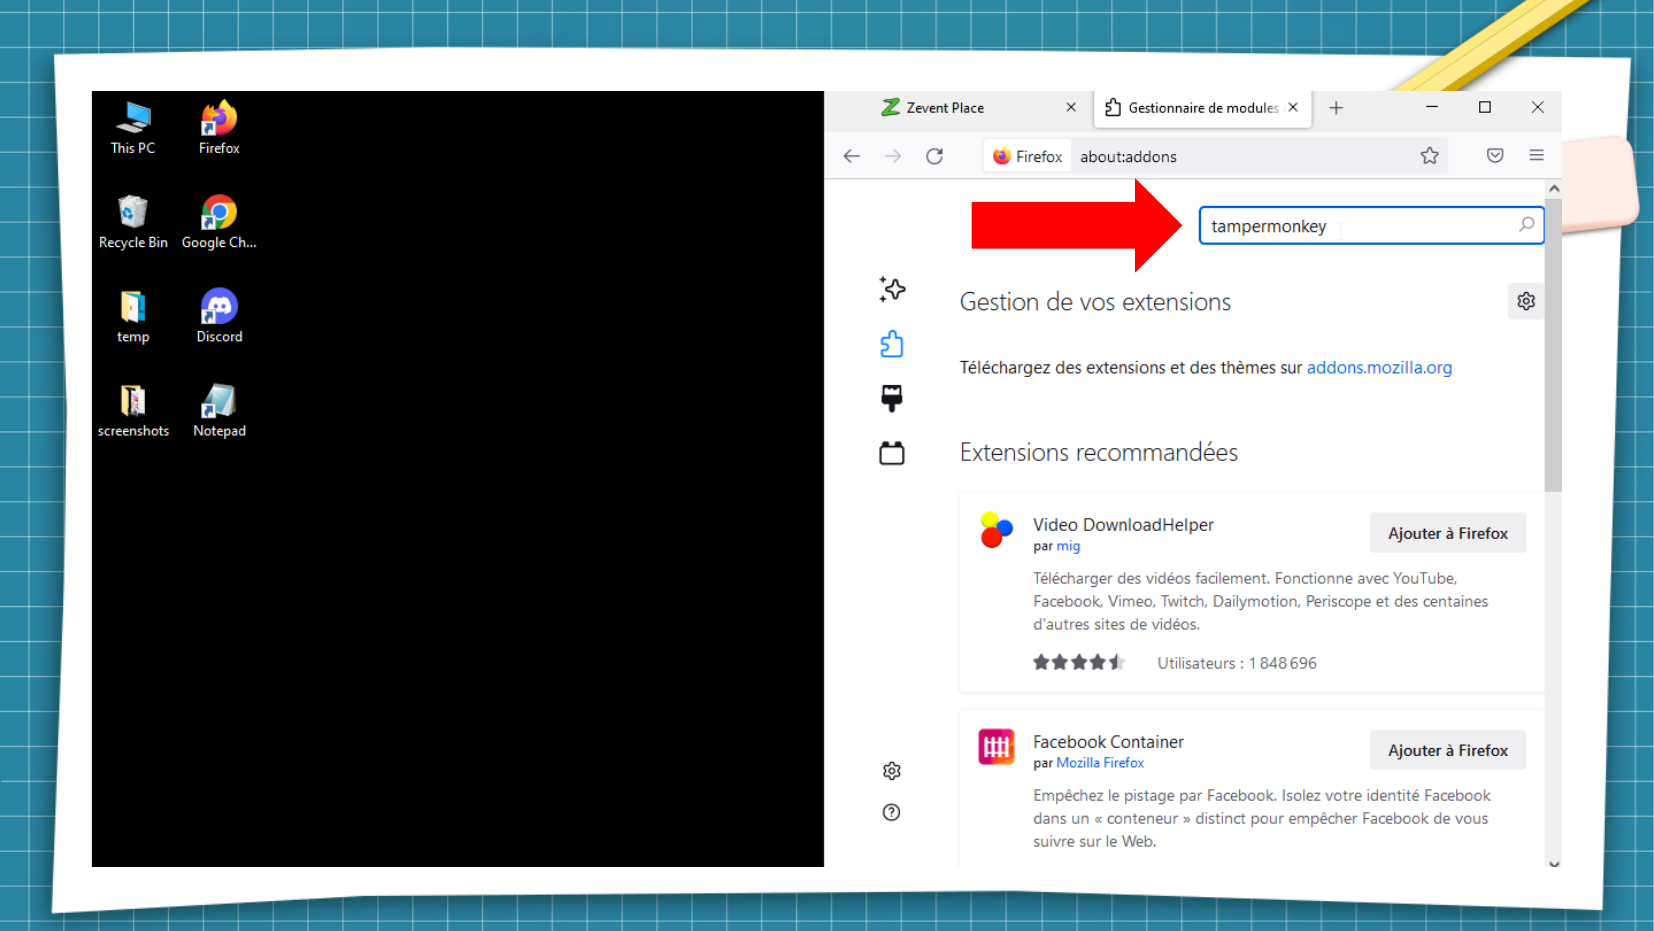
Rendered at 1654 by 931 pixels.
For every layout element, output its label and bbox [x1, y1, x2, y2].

picture [91, 91, 1562, 867]
text_box [972, 180, 1181, 270]
